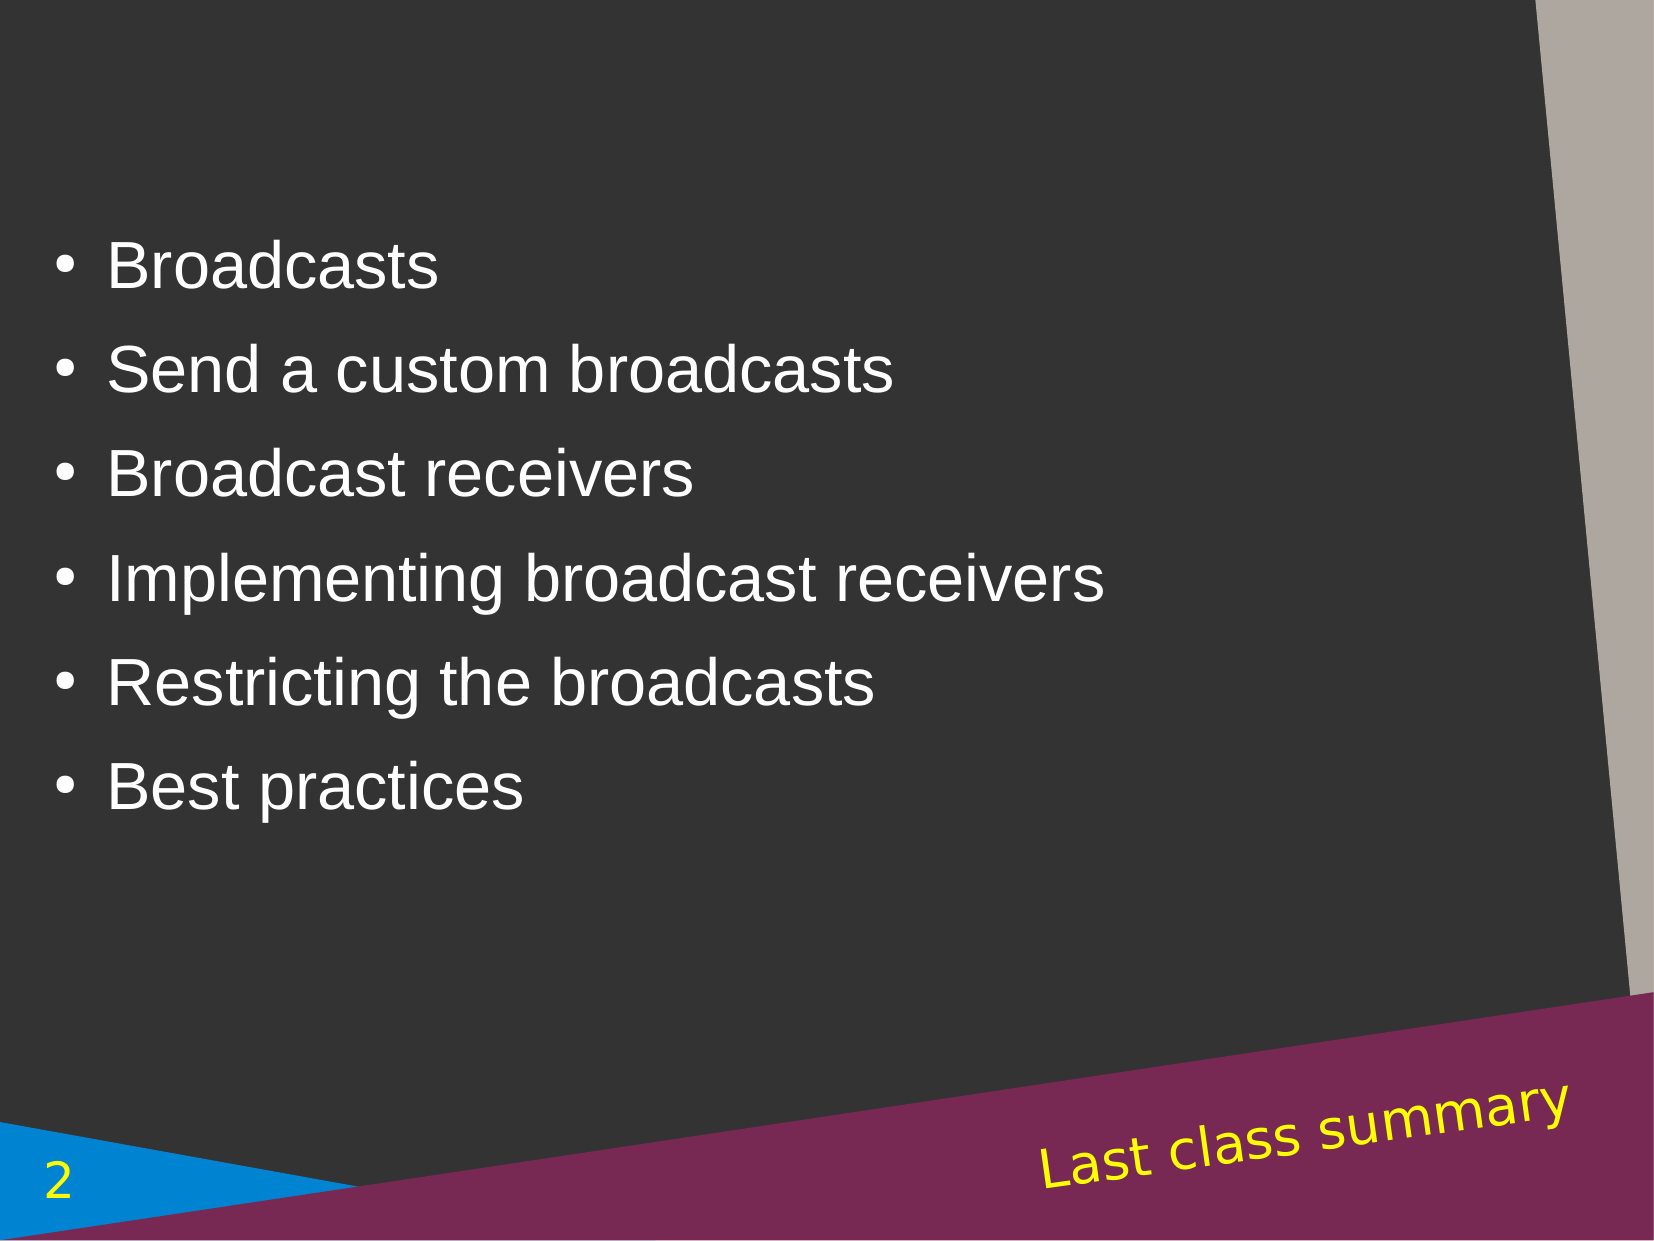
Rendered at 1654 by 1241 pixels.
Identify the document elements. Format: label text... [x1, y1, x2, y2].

title Last class summary [956, 995, 1654, 1241]
list Broadcasts Send a custom broadcasts Broadcast receivers Implementing broadcast receivers Restricting the broadcasts Best practices [35, 59, 1524, 993]
